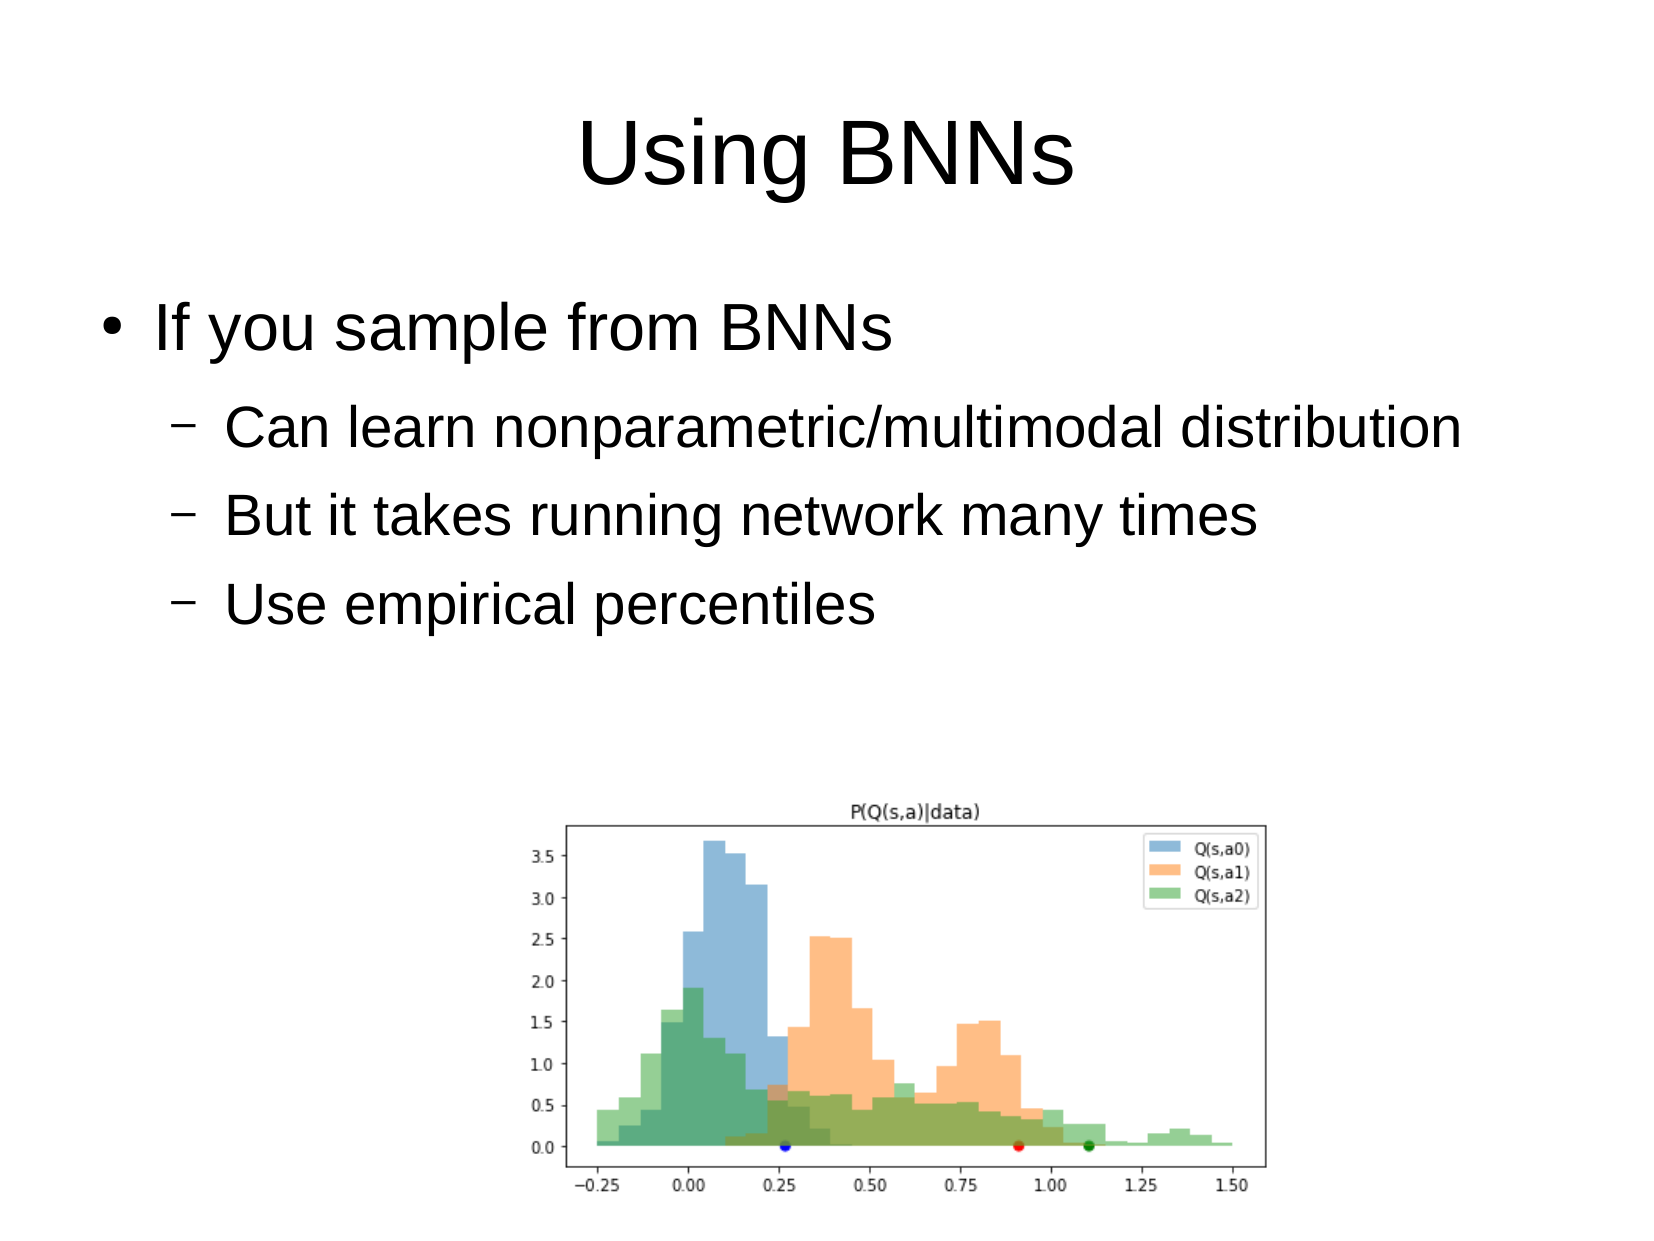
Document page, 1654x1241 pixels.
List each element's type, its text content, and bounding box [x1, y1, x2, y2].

list If you sample from BNNs Can learn nonparametric/multimodal distribution But it takes running network many times Use empirical percentiles [82, 290, 1571, 1010]
title Using BNNs [82, 49, 1571, 257]
picture [519, 791, 1281, 1205]
